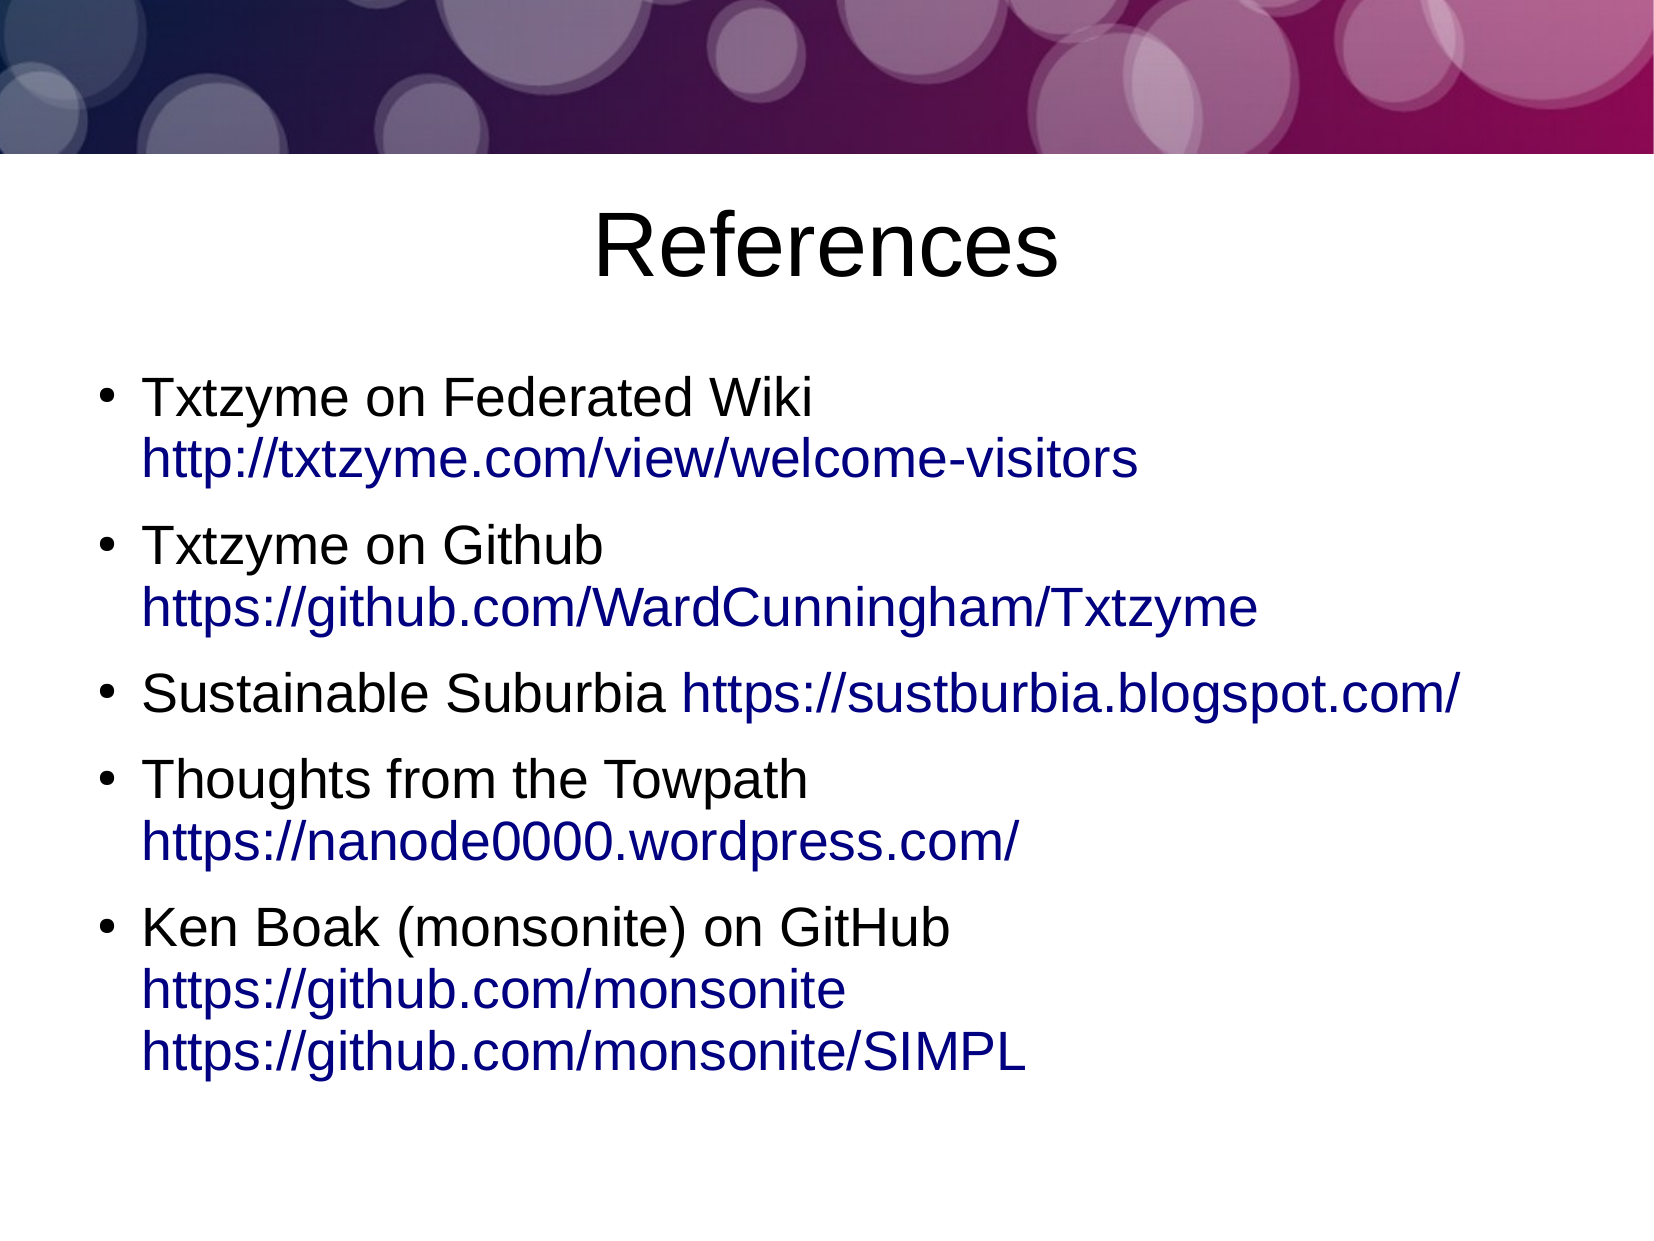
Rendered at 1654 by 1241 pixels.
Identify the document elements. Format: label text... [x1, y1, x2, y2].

title References [82, 159, 1571, 331]
picture [0, 0, 1654, 154]
list Txtzyme on Federated Wiki http://txtzyme.com/view/welcome-visitors Txtzyme on Githubhttps://github.com/WardCunningham/Txtzyme Sustainable Suburbia https://sustburbia.blogspot.com/ Thoughts from the Towpathhttps://nanode0000.wordpress.com/ Ken Boak (monsonite) on GitHub https://github.com/monsonite https://github.com/monsonite/SIMPL [82, 366, 1571, 1087]
